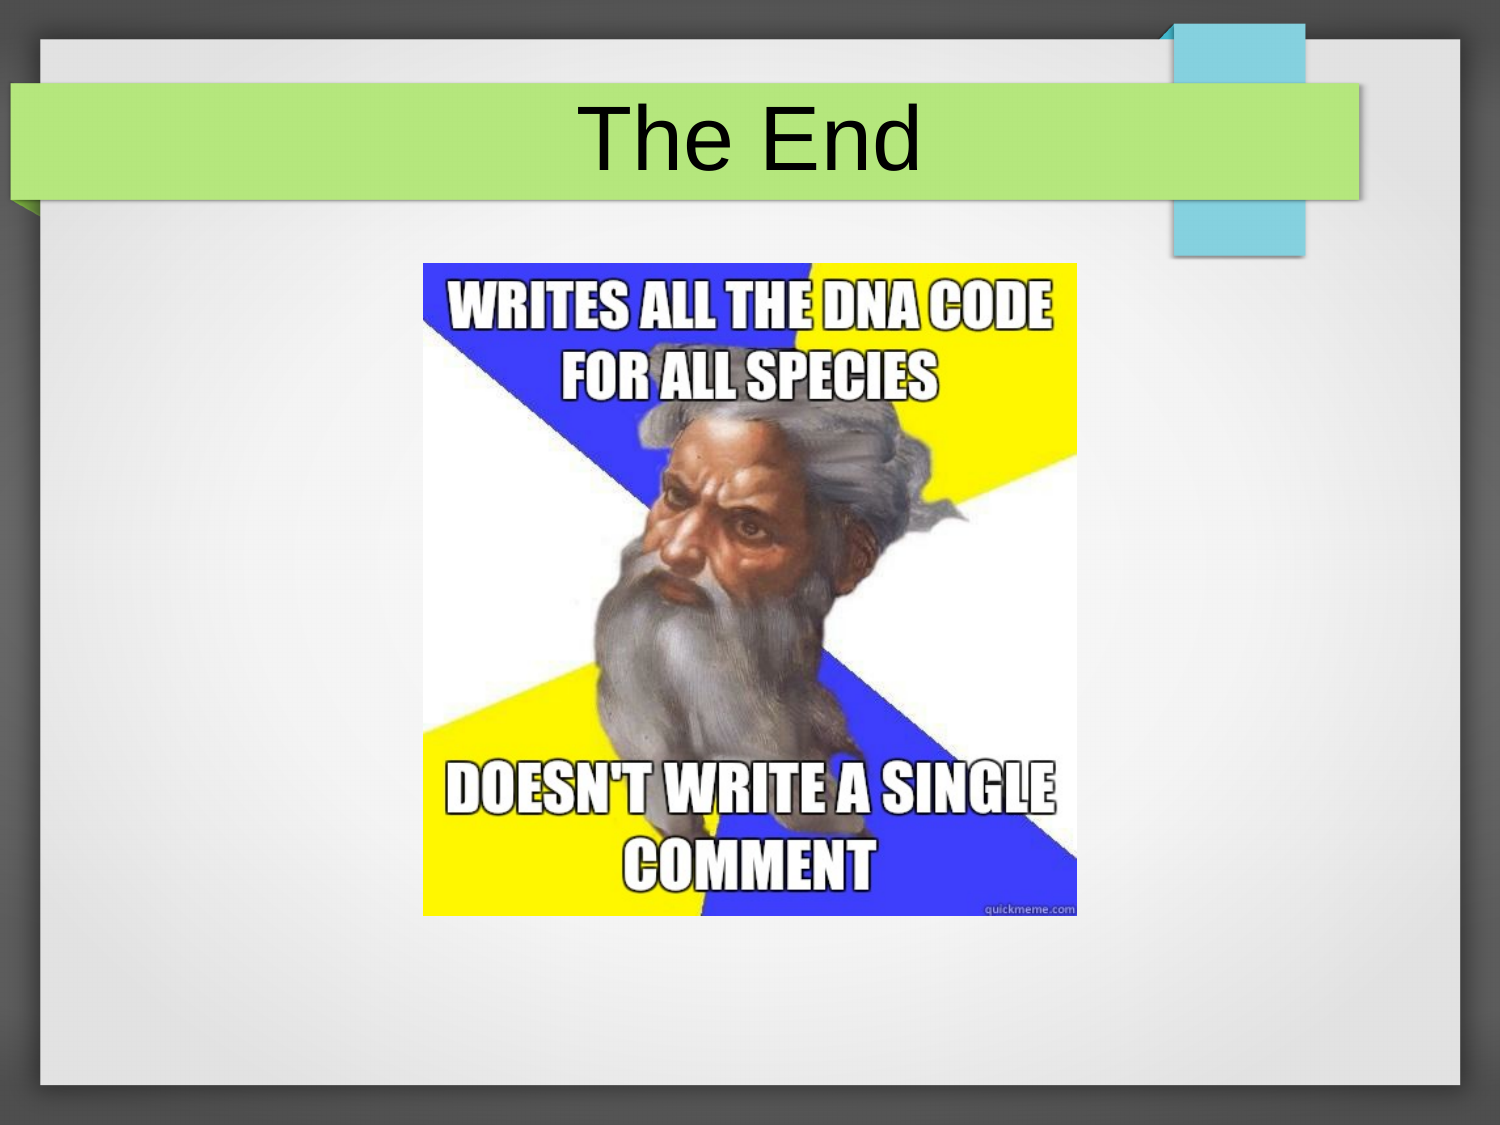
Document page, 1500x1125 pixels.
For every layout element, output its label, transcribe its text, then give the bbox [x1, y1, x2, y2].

picture [0, 0, 1500, 1125]
title The End [75, 44, 1425, 233]
